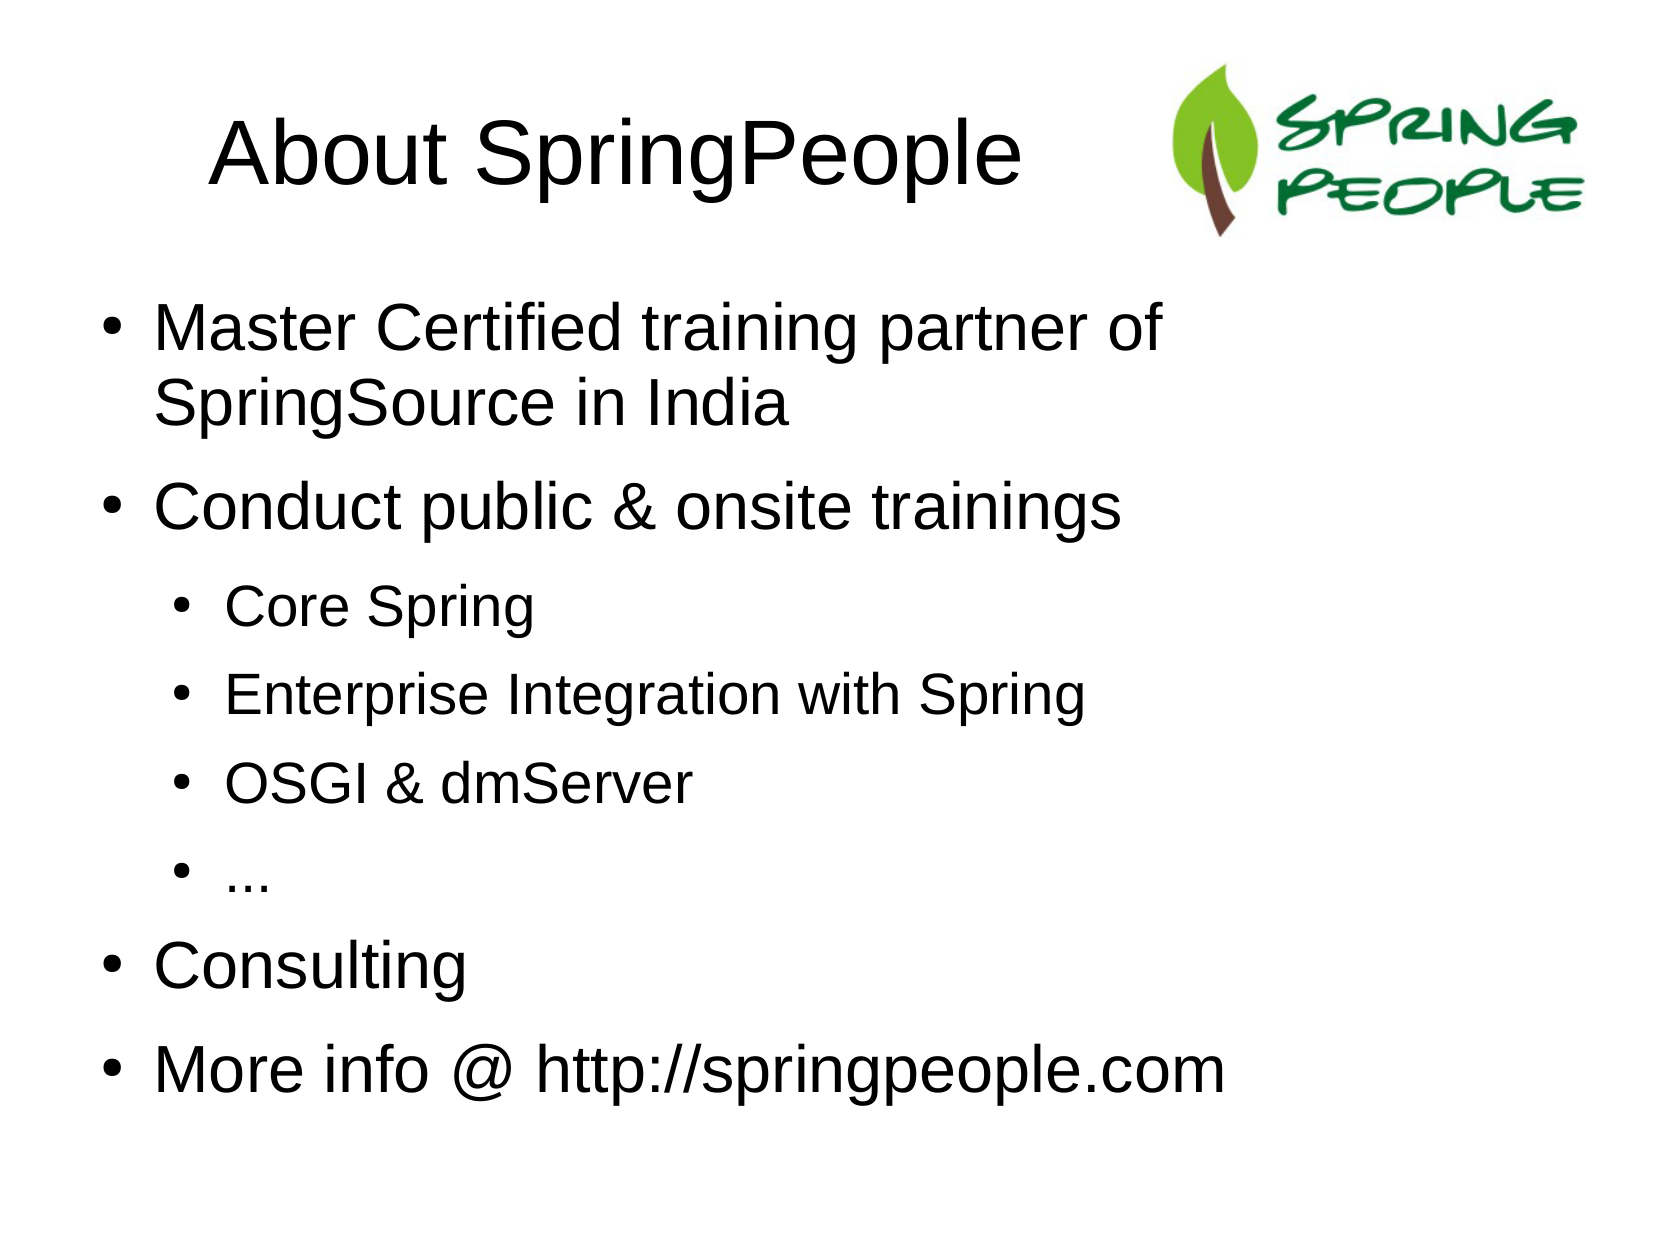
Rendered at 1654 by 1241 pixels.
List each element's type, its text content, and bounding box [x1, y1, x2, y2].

picture [1171, 60, 1585, 238]
list Master Certified training partner of SpringSource in India Conduct public & onsite trainings Core Spring Enterprise Integration with Spring OSGI & dmServer ... Consulting More info @ http://springpeople.com [82, 290, 1571, 1109]
title About SpringPeople [82, 56, 1152, 250]
